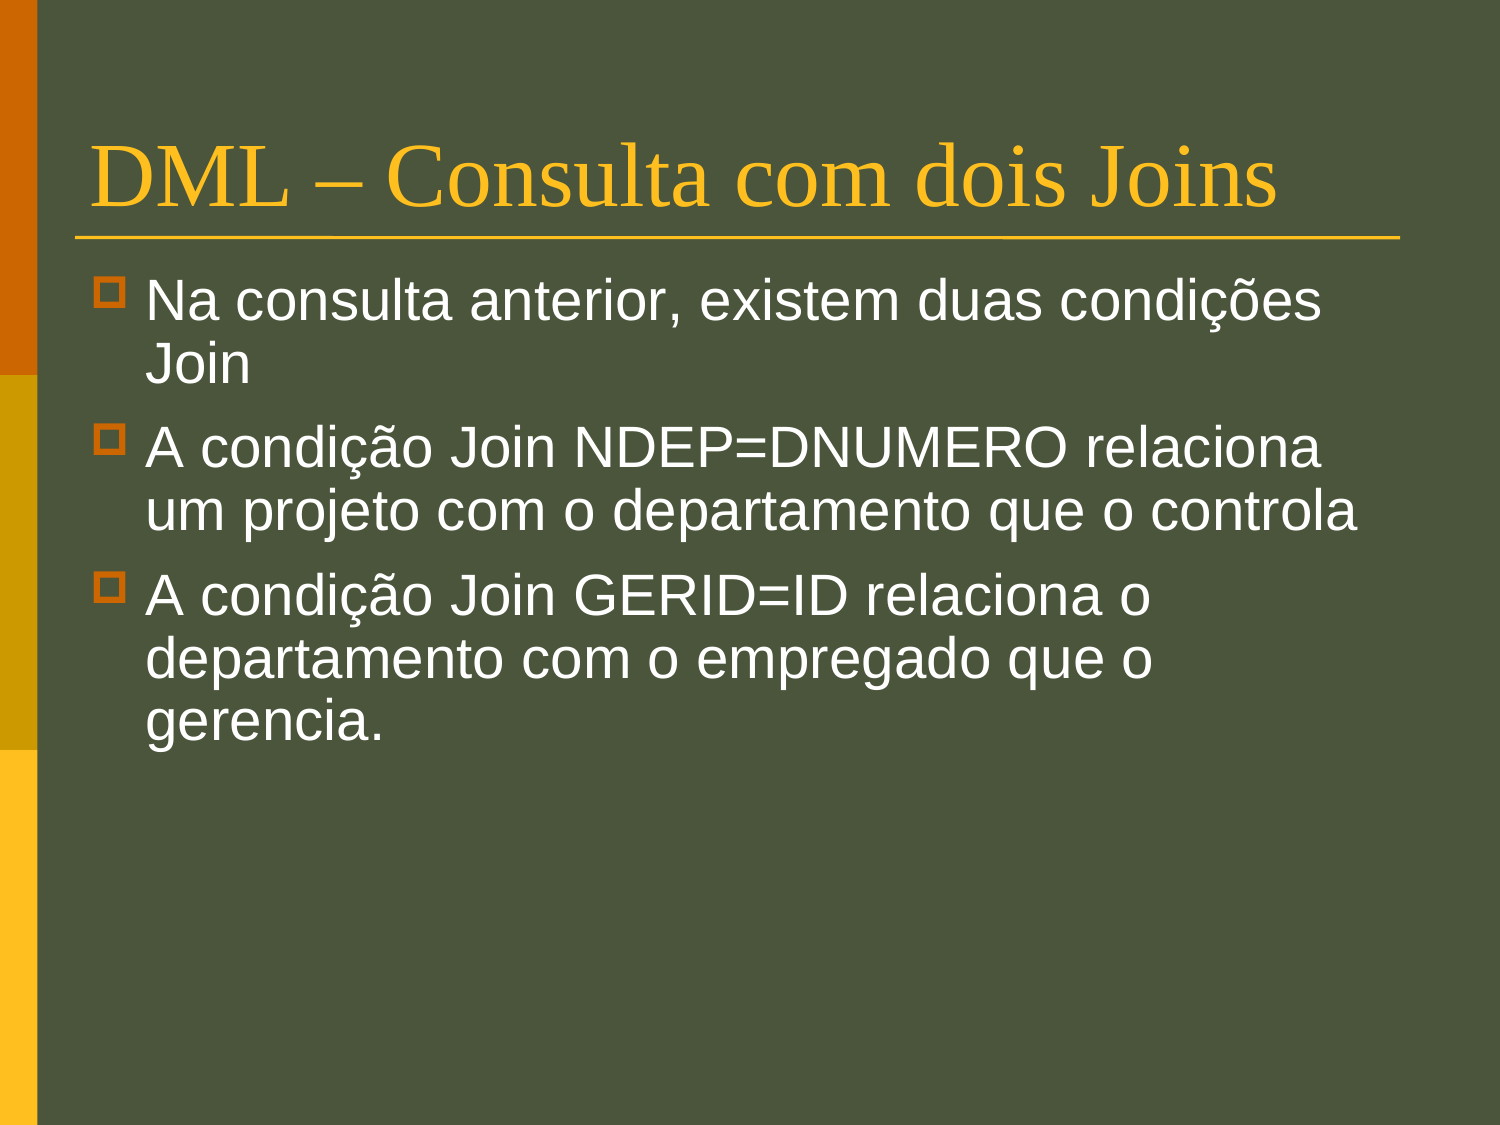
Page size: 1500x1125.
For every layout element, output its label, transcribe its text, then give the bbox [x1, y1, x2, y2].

title DML – Consulta com dois Joins [75, 45, 1426, 233]
list Na consulta anterior, existem duas condições Join A condição Join NDEP=DNUMERO relaciona um projeto com o departamento que o controla A condição Join GERID=ID relaciona o departamento com o empregado que o gerencia. [75, 262, 1426, 1006]
